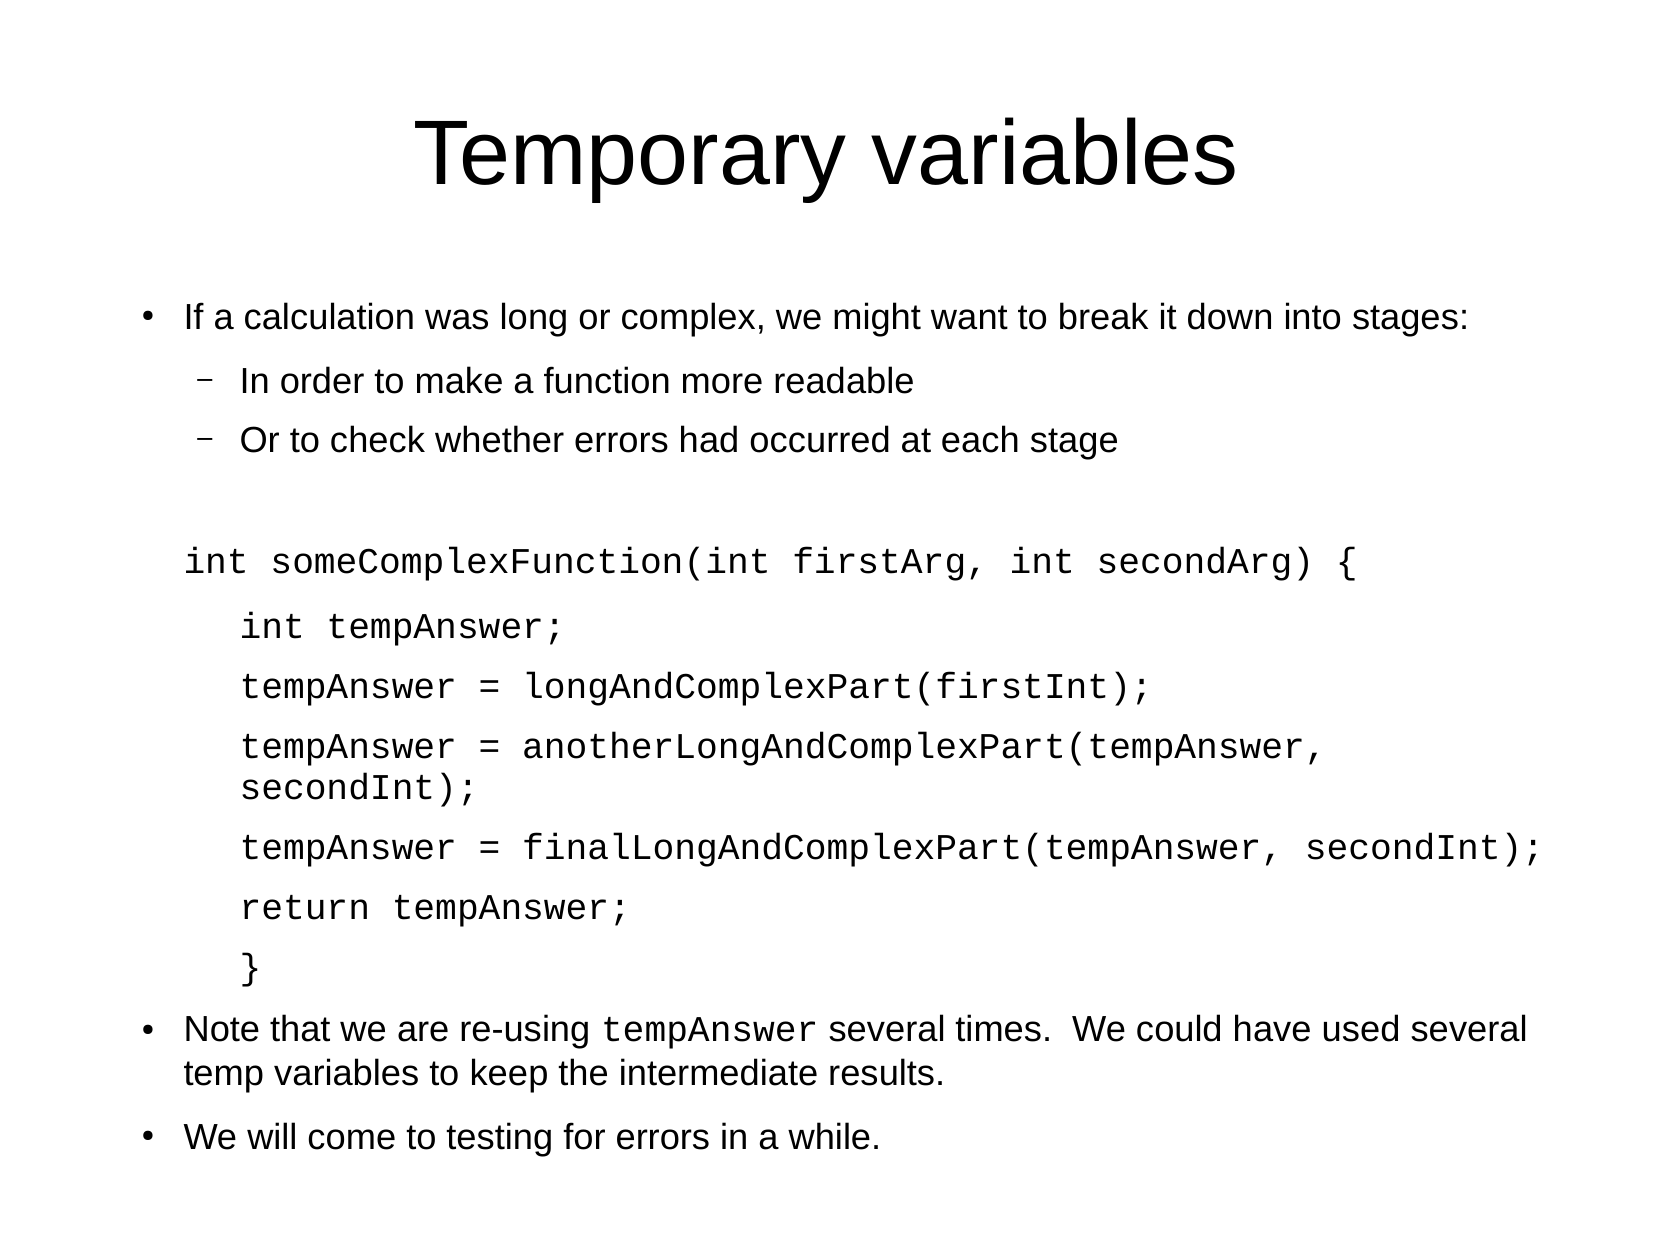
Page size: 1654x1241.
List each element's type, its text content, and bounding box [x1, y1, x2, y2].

title Temporary variables [82, 49, 1571, 257]
list If a calculation was long or complex, we might want to break it down into stages: In order to make a function more readable Or to check whether errors had occurred at each stage int someComplexFunction(int firstArg, int secondArg) { int tempAnswer; tempAnswer = longAndComplexPart(firstInt); tempAnswer = anotherLongAndComplexPart(tempAnswer, secondInt); tempAnswer = finalLongAndComplexPart(tempAnswer, secondInt); return tempAnswer; } Note that we are re-using tempAnswer several times. We could have used several temp variables to keep the intermediate results. We will come to testing for errors in a while. [127, 296, 1583, 1170]
